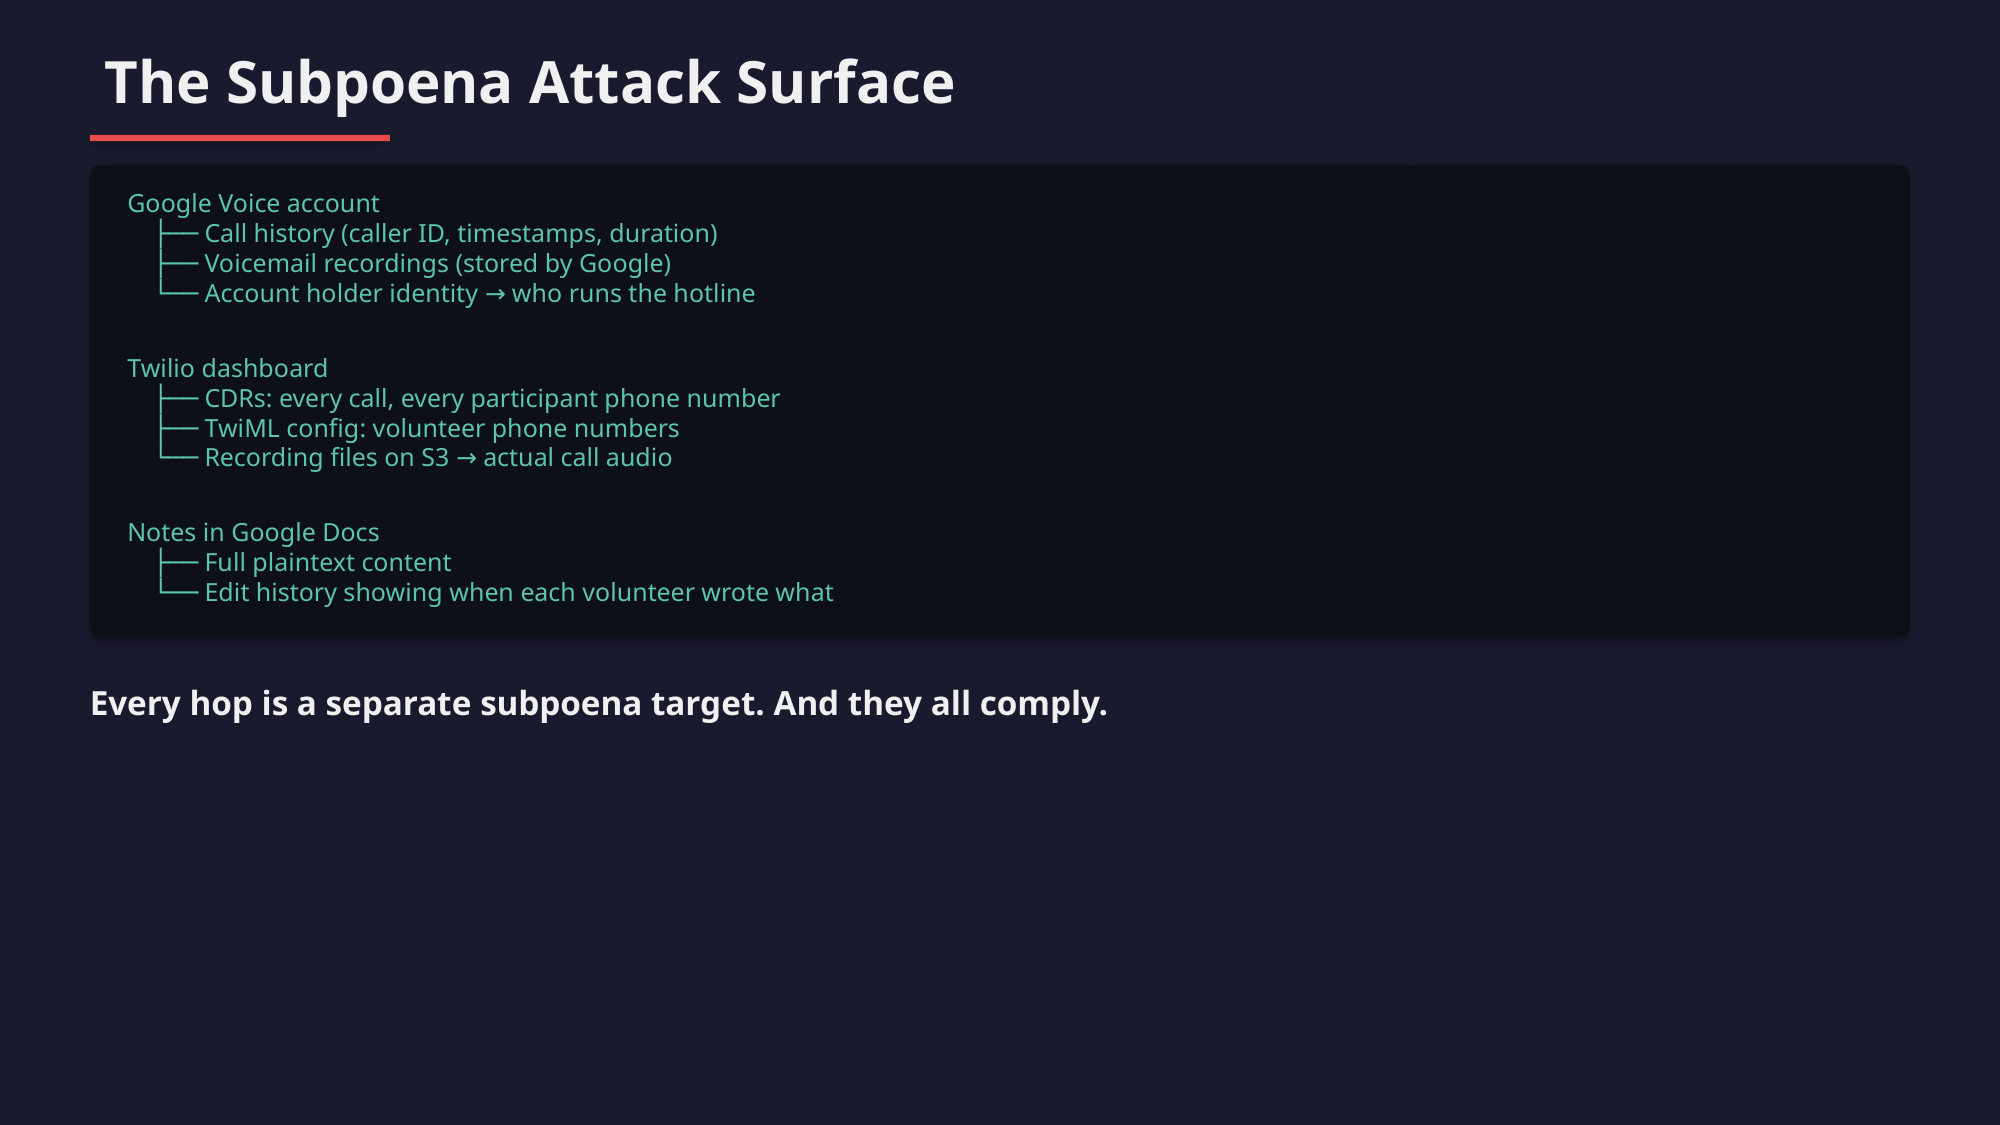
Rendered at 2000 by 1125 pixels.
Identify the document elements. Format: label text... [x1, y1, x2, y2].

text_box The Subpoena Attack Surface [89, 37, 1910, 123]
text_box Every hop is a separate subpoena target. And they all comply. [74, 674, 1895, 730]
text_box [89, 164, 1910, 638]
text_box Google Voice account ├── Call history (caller ID, timestamps, duration) ├── Voicemail recordings (stored by Google) └── Account holder identity → who runs the hotline Twilio dashboard ├── CDRs: every call, every participant phone number ├── TwiML config: volunteer phone numbers └── Recording files on S3 → actual call audio Notes in Google Docs ├── Full plaintext content └── Edit history showing when each volunteer wrote what [112, 179, 1888, 615]
text_box [89, 134, 390, 142]
